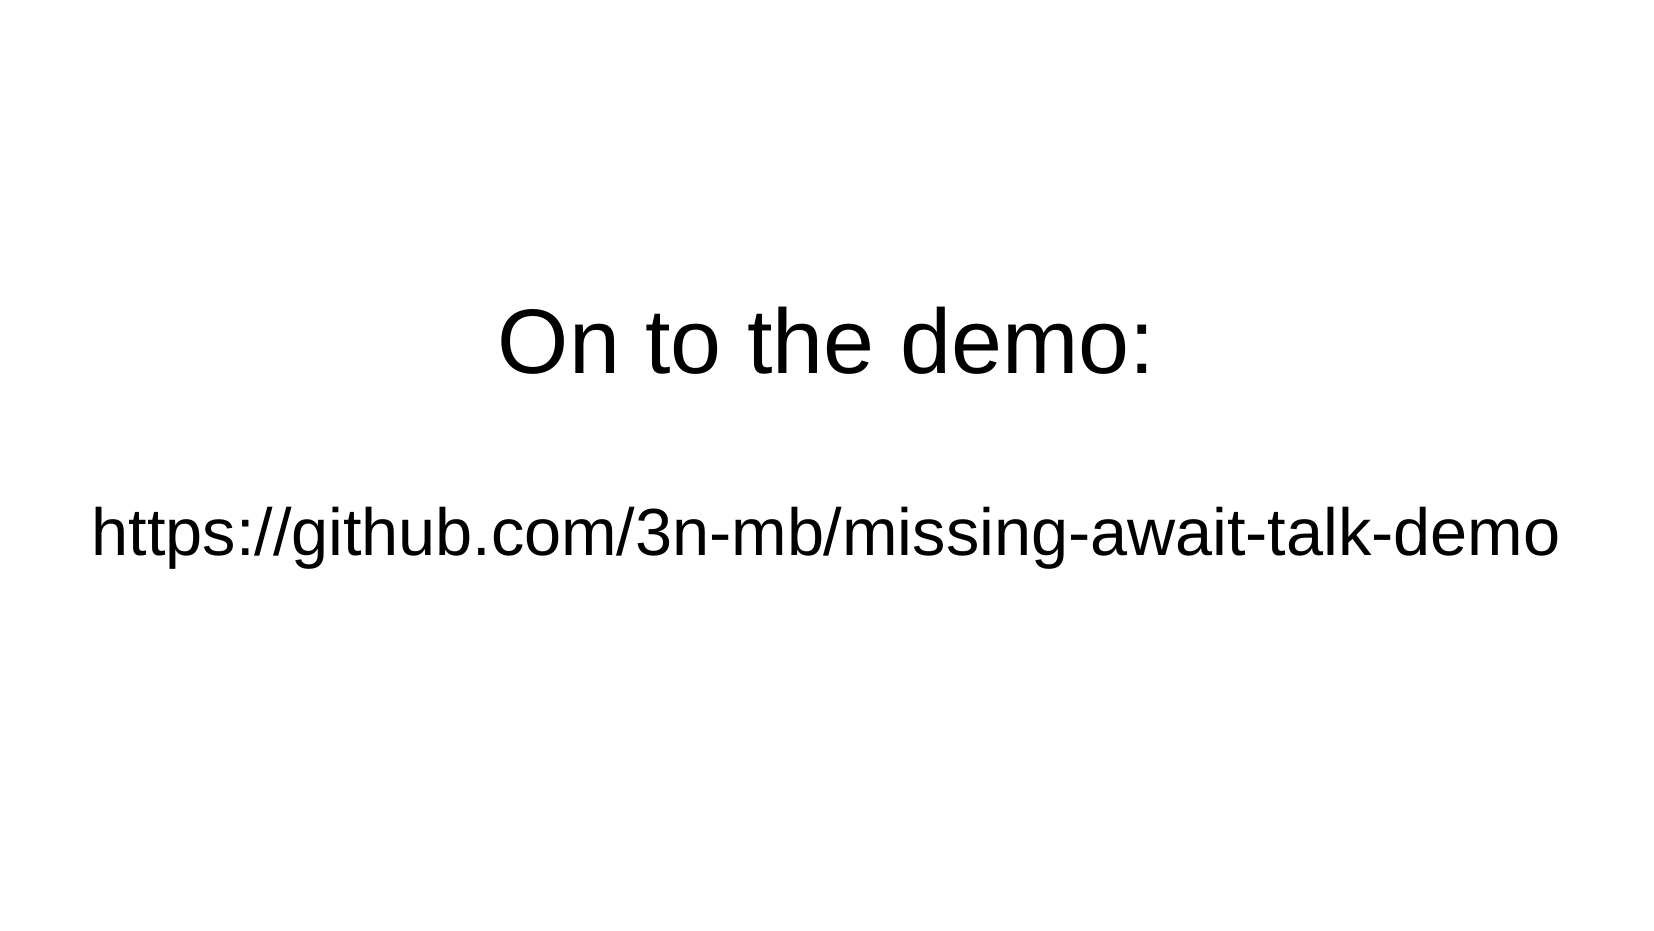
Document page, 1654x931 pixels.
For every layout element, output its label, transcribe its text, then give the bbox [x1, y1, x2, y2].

title On to the demo: https://github.com/3n-mb/missing-await-talk-demo [82, 236, 1571, 625]
